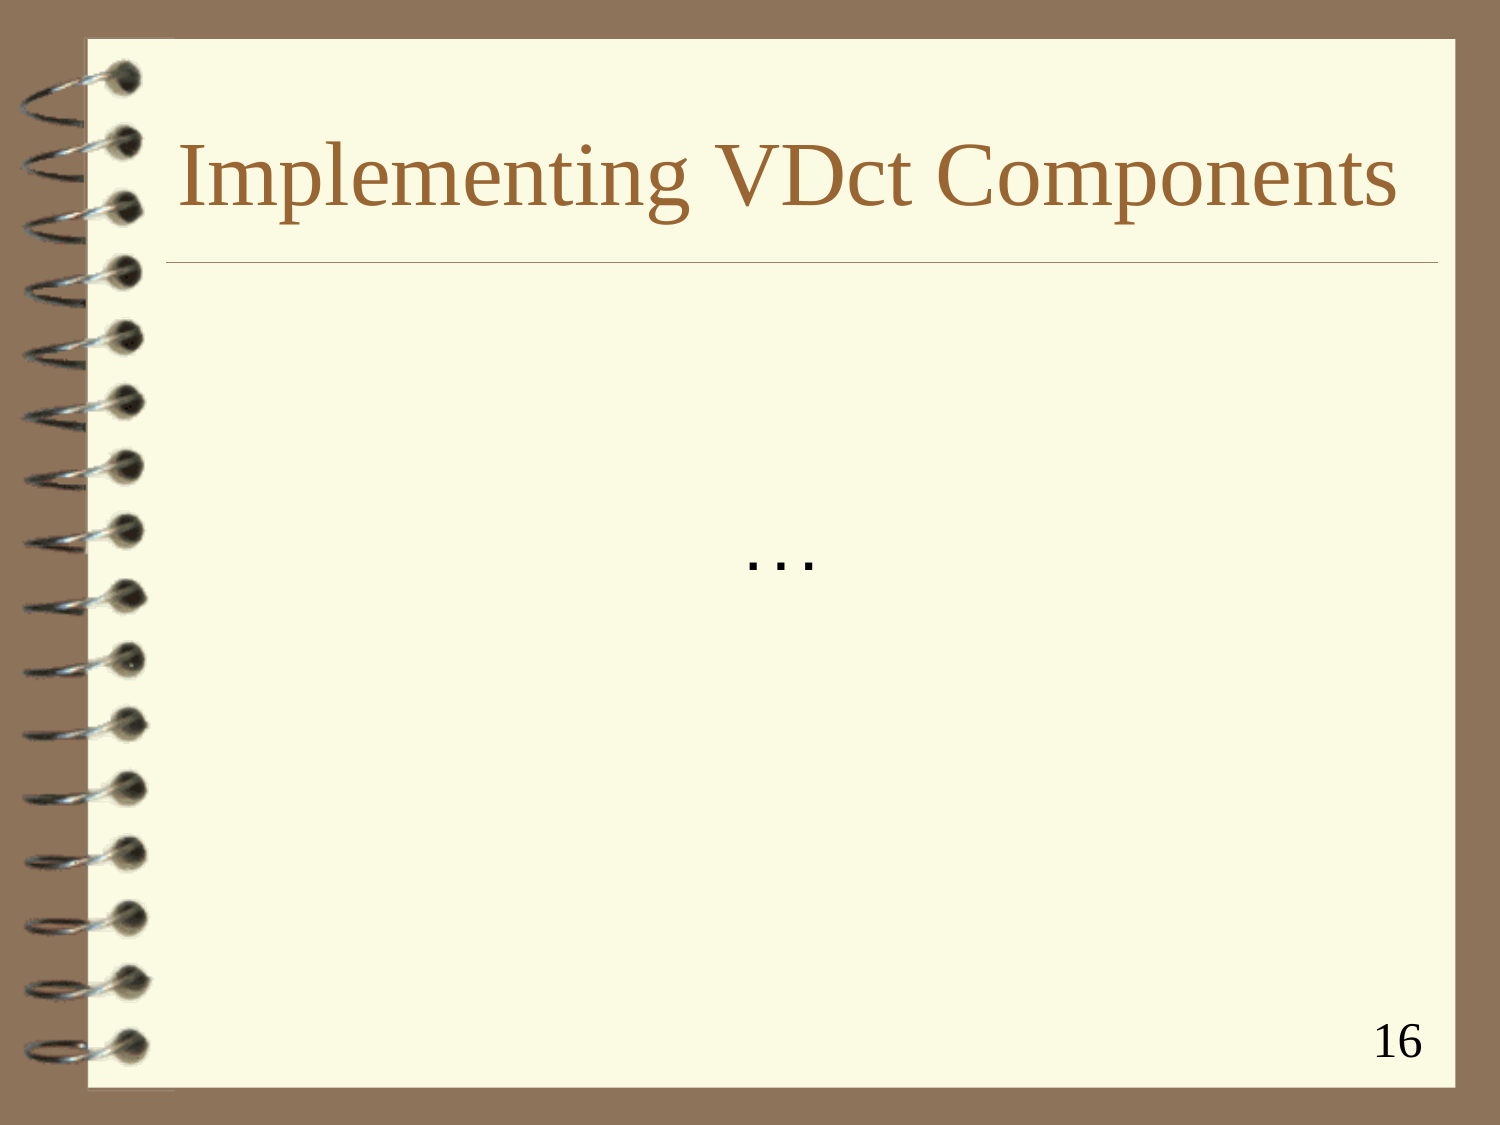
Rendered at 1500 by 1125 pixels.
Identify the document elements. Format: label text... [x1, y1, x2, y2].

title Implementing VDct Components [162, 74, 1438, 263]
text_box . . . [687, 512, 876, 588]
picture [0, 0, 175, 1125]
